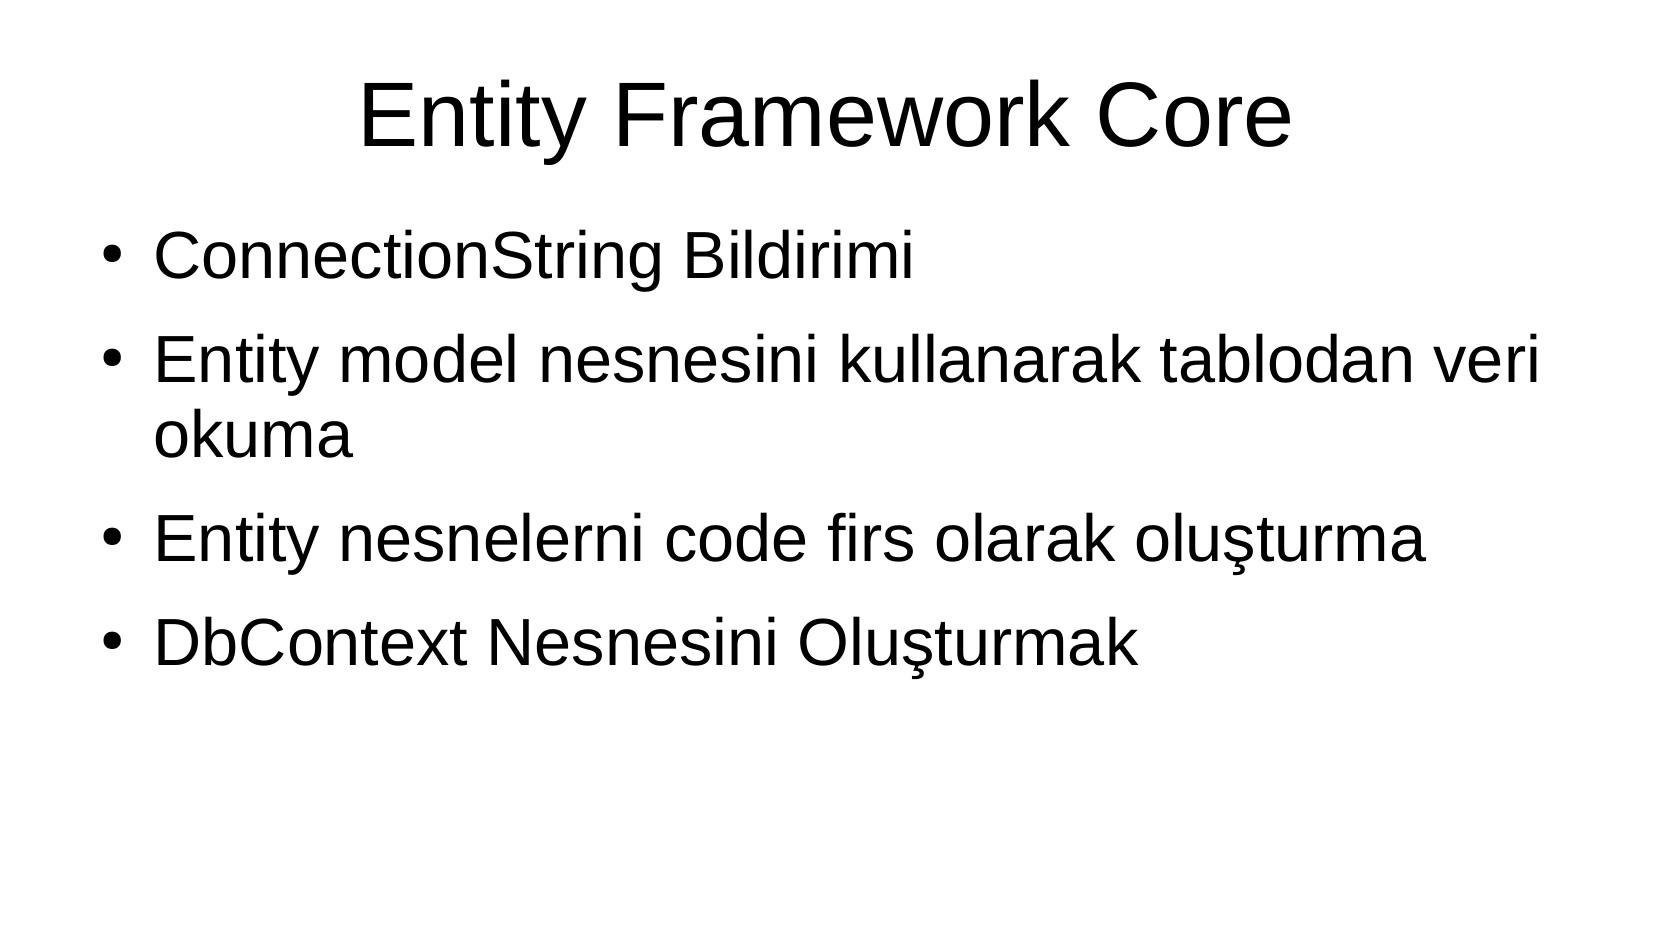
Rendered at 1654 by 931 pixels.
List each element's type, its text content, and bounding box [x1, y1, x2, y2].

list ConnectionString Bildirimi Entity model nesnesini kullanarak tablodan veri okuma Entity nesnelerni code firs olarak oluşturma DbContext Nesnesini Oluşturmak [82, 217, 1571, 758]
title Entity Framework Core [82, 37, 1571, 193]
